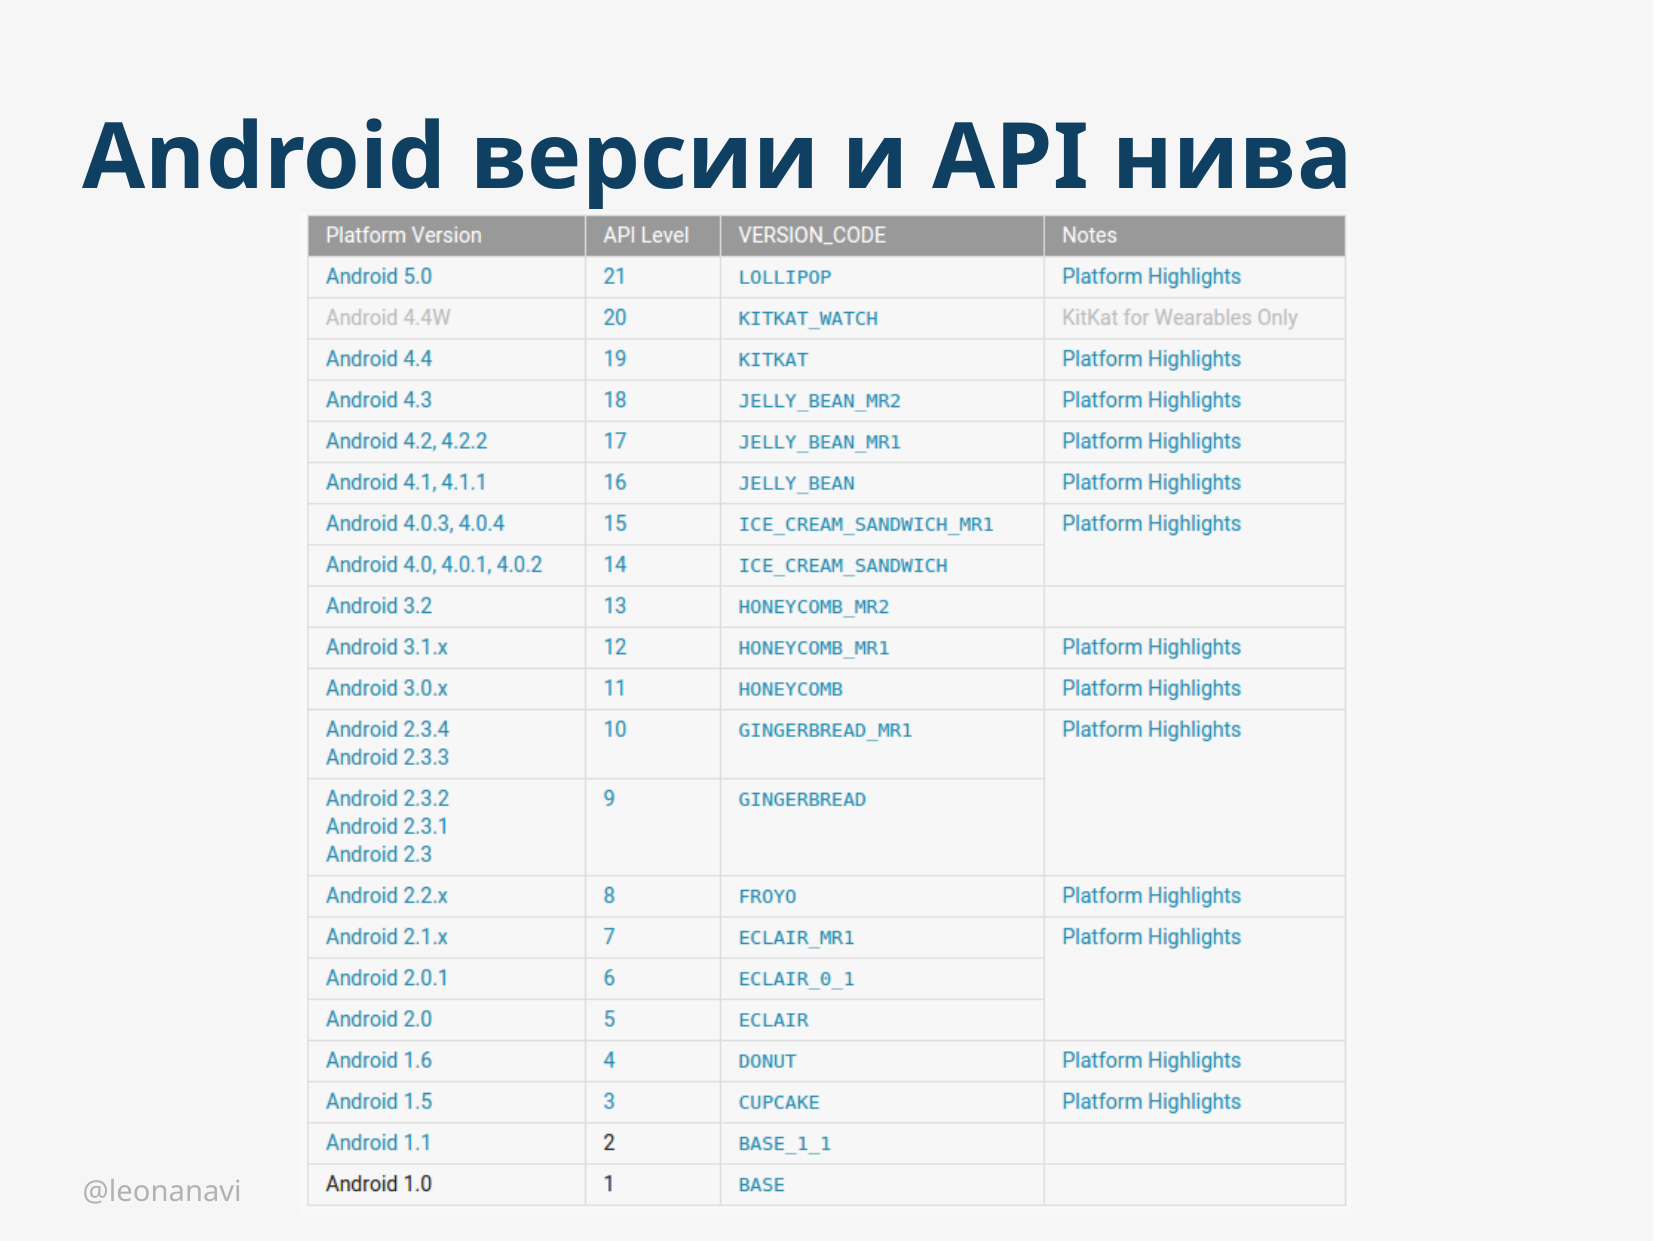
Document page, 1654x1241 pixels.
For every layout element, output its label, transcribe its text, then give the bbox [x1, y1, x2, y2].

picture [300, 209, 1351, 1216]
title Android версии и API нива [82, 49, 1571, 257]
